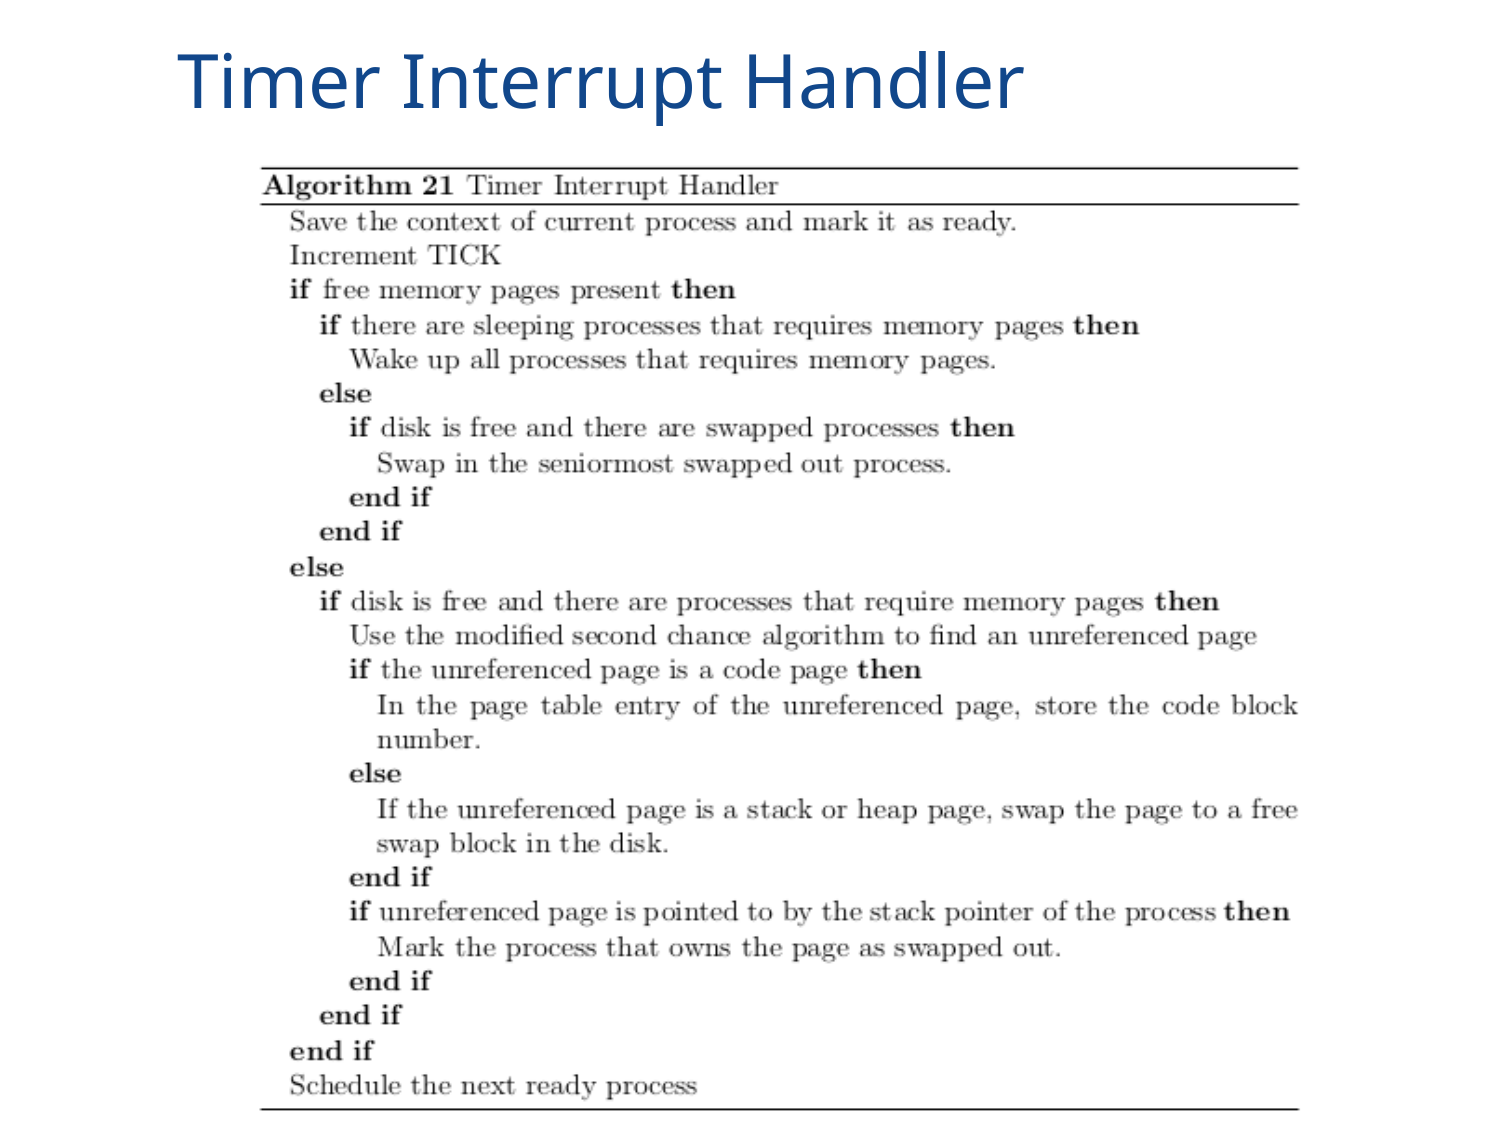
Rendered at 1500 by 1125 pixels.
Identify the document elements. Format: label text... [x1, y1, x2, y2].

title Timer Interrupt Handler [162, 0, 1378, 138]
picture [249, 159, 1328, 1125]
